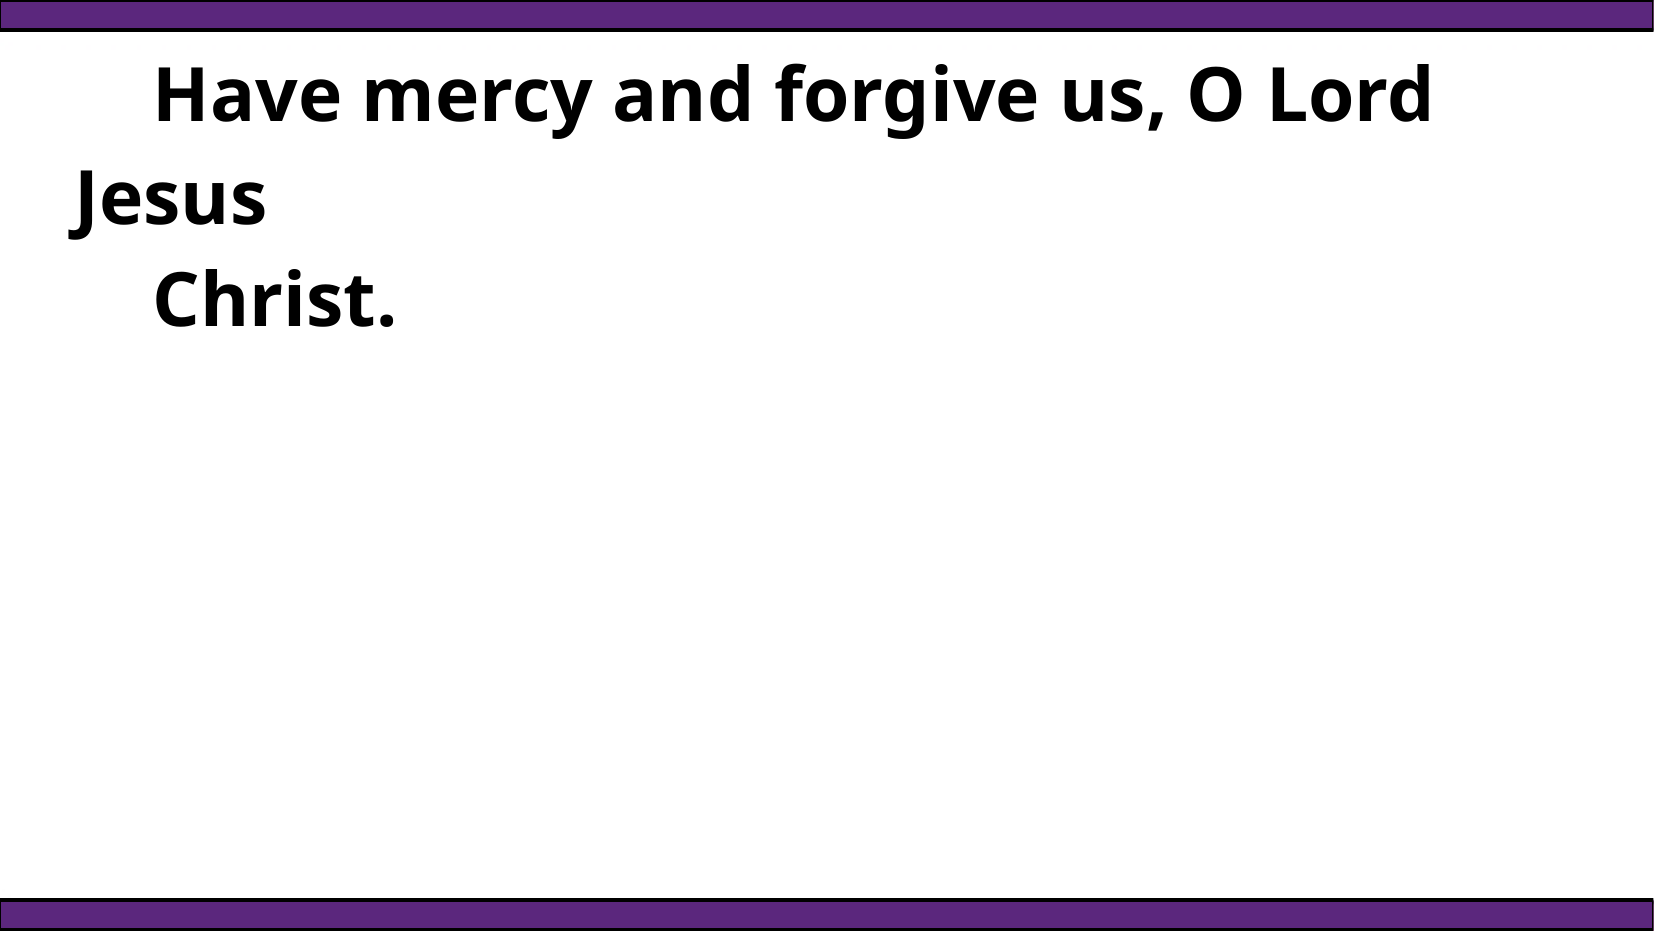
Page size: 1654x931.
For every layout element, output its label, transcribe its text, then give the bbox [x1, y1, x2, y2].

text_box [105, 255, 1531, 348]
picture [0, 31, 1654, 900]
text_box [0, 900, 1654, 931]
text_box Have mercy and forgive us, O Lord Jesus Christ. [60, 34, 1606, 249]
text_box [0, 0, 1654, 31]
